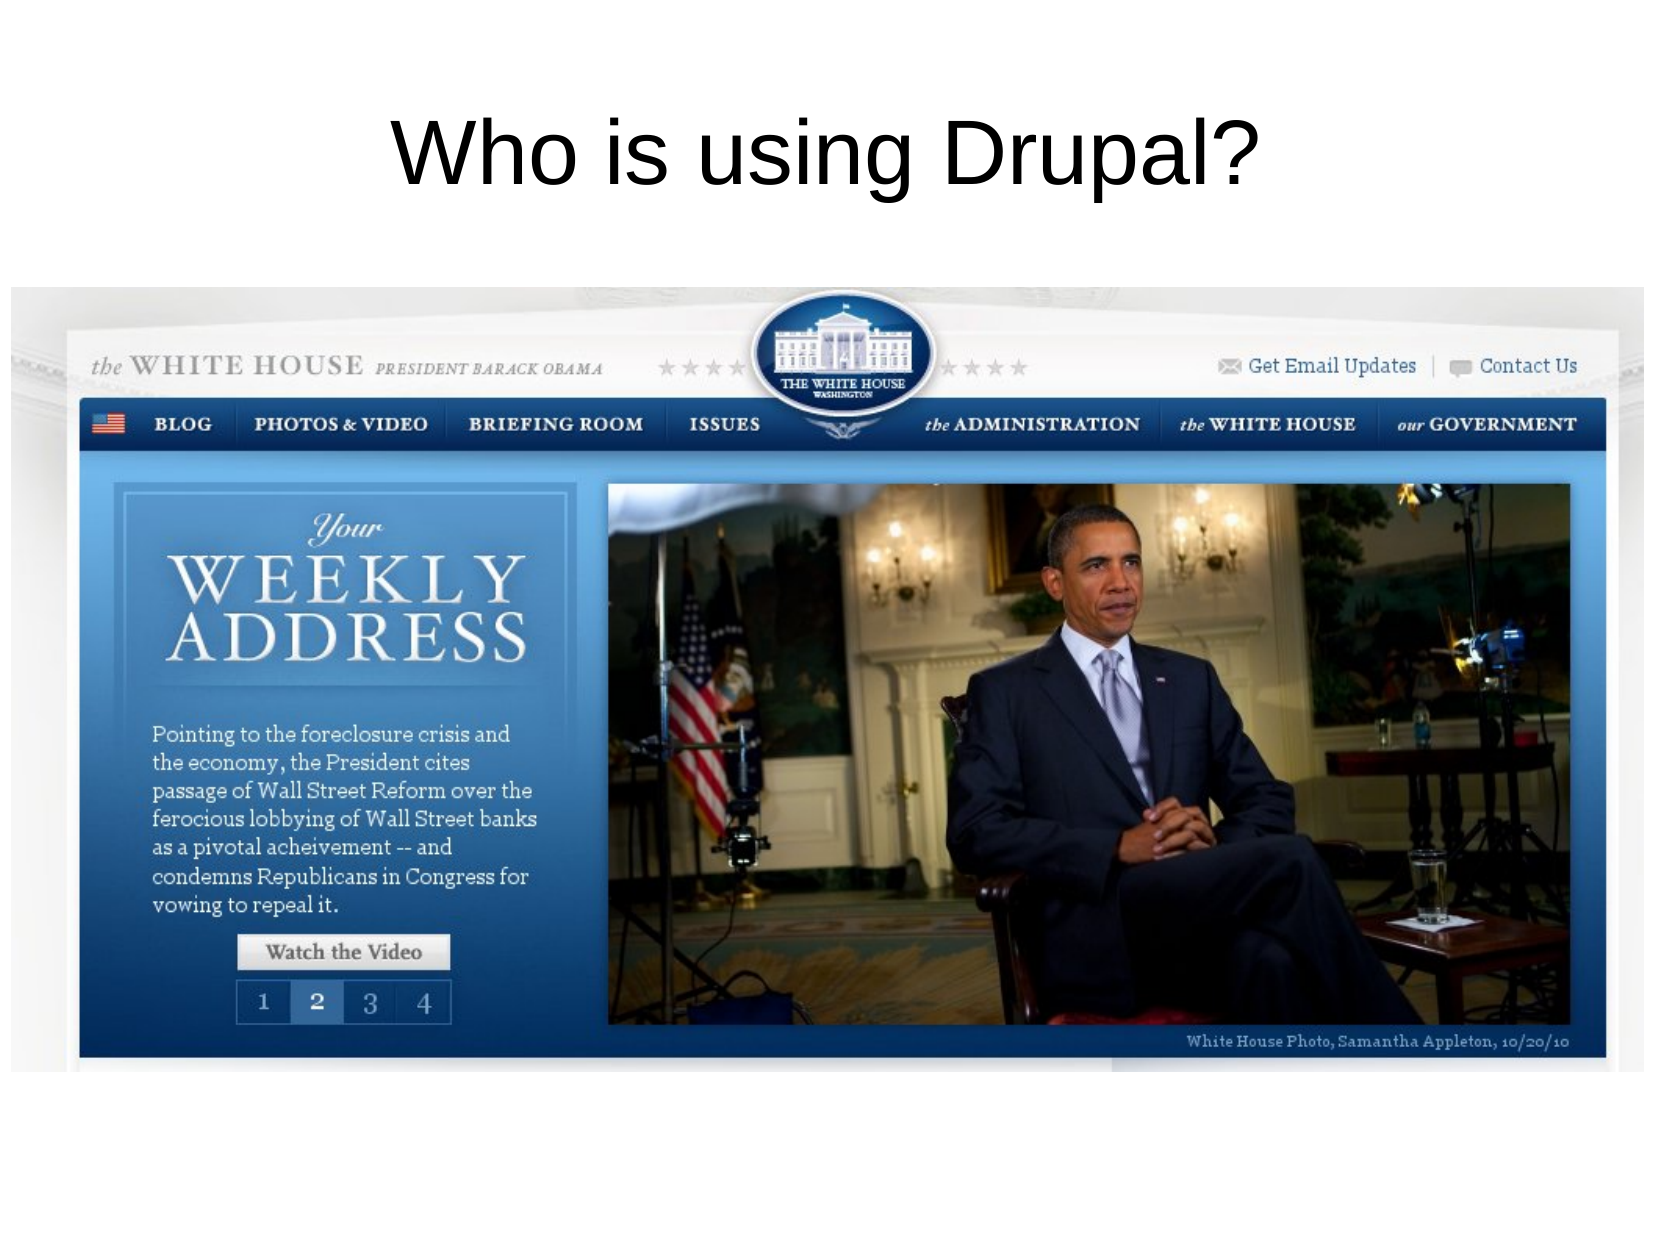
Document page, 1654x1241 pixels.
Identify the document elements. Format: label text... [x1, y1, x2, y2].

picture [11, 287, 1644, 1072]
title Who is using Drupal? [82, 49, 1571, 257]
